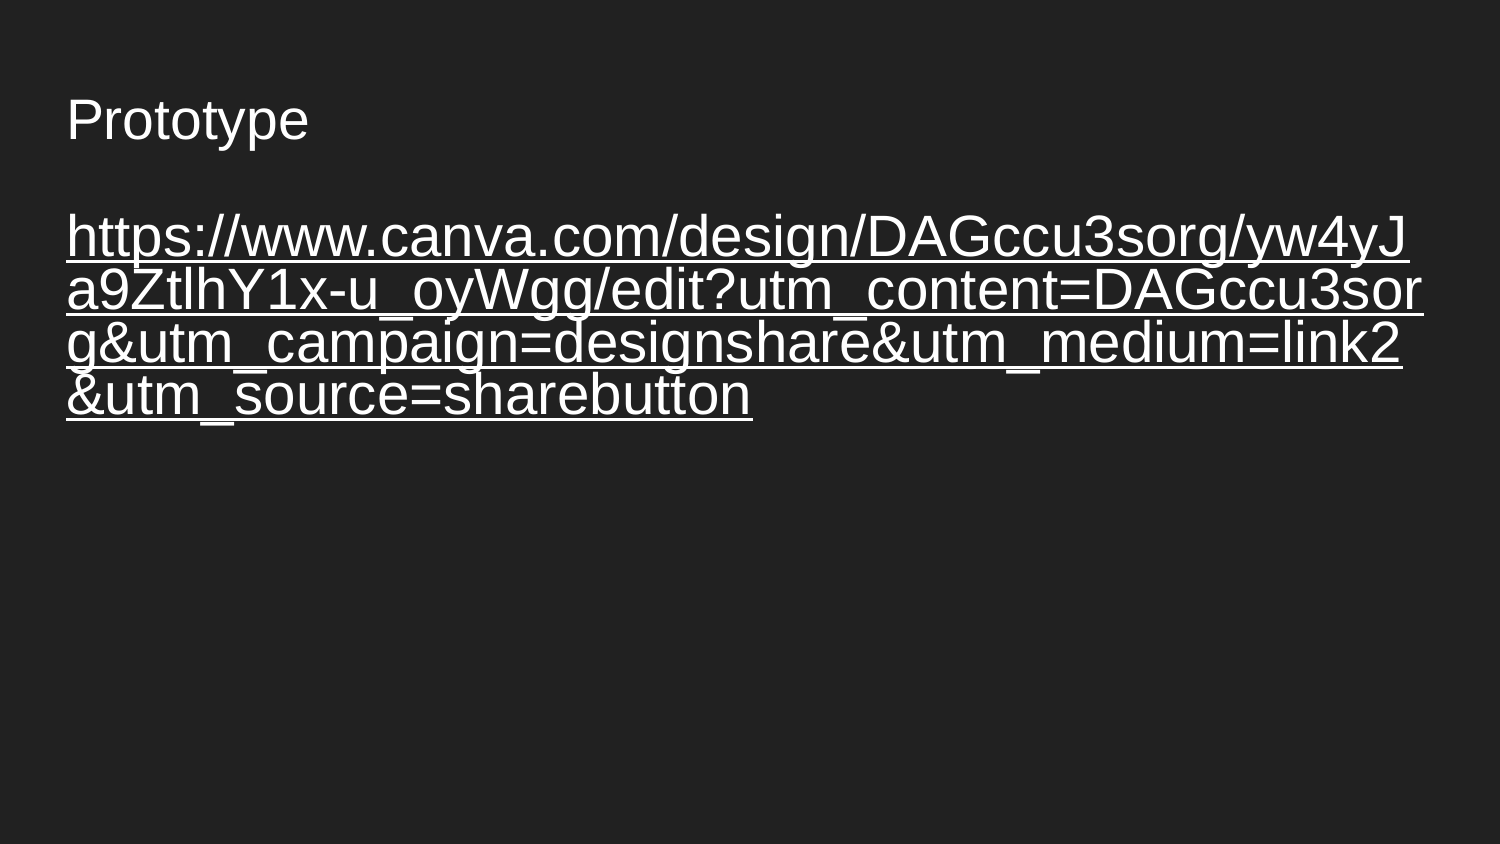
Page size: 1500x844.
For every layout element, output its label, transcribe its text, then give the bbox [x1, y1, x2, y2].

title Prototype [51, 72, 1449, 167]
list https://www.canva.com/design/DAGccu3sorg/yw4yJa9ZtlhY1x-u_oyWgg/edit?utm_content=DAGccu3sorg&utm_campaign=designshare&utm_medium=link2&utm_source=sharebutton [51, 189, 1449, 750]
